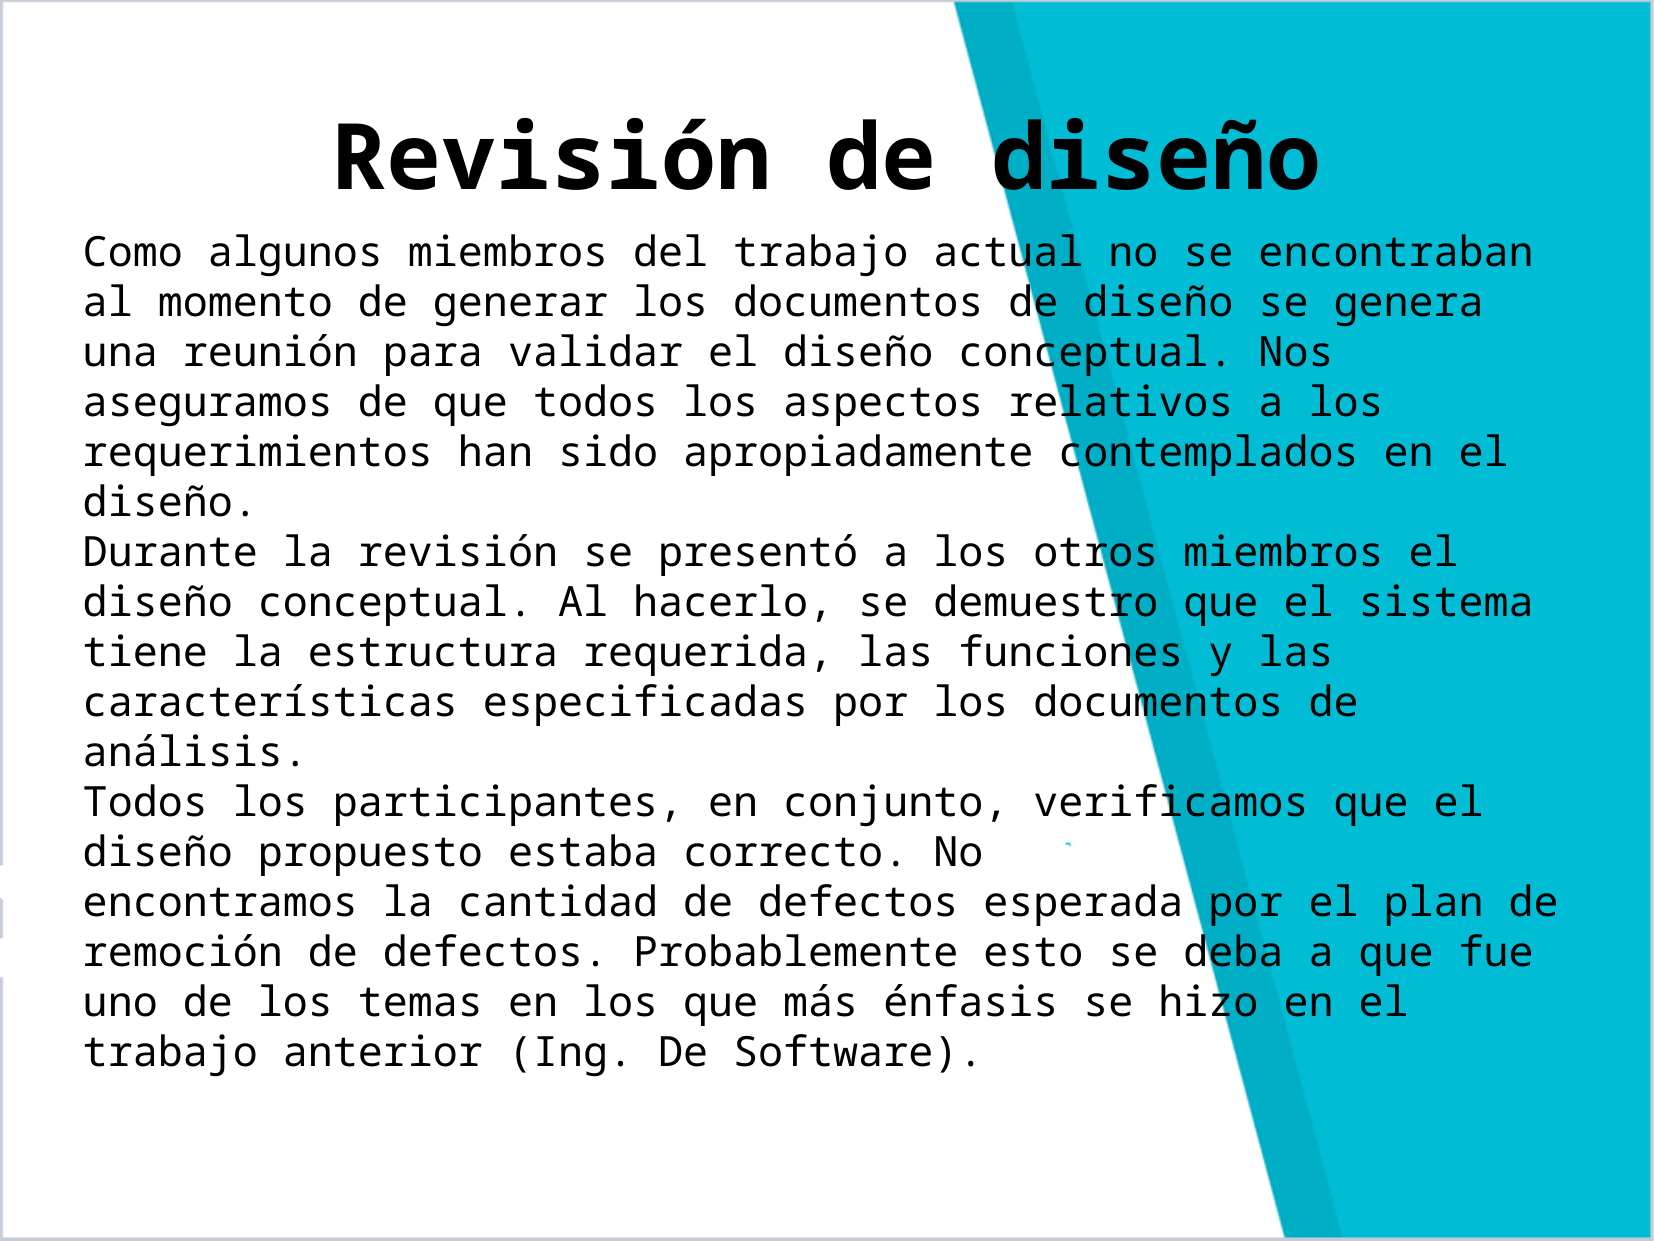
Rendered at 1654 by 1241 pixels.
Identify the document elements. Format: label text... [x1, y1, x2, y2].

text_box Como algunos miembros del trabajo actual no se encontraban al momento de generar los documentos de diseño se genera una reunión para validar el diseño conceptual. Nos aseguramos de que todos los aspectos relativos a los requerimientos han sido apropiadamente contemplados en el diseño. Durante la revisión se presentó a los otros miembros el diseño conceptual. Al hacerlo, se demuestro que el sistema tiene la estructura requerida, las funciones y las características especificadas por los documentos de análisis. Todos los participantes, en conjunto, verificamos que el diseño propuesto estaba correcto. No encontramos la cantidad de defectos esperada por el plan de remoción de defectos. Probablemente esto se deba a que fue uno de los temas en los que más énfasis se hizo en el trabajo anterior (Ing. De Software). [82, 250, 1571, 1050]
picture [0, 0, 1654, 1241]
text_box Revisión de diseño [82, 49, 1571, 250]
